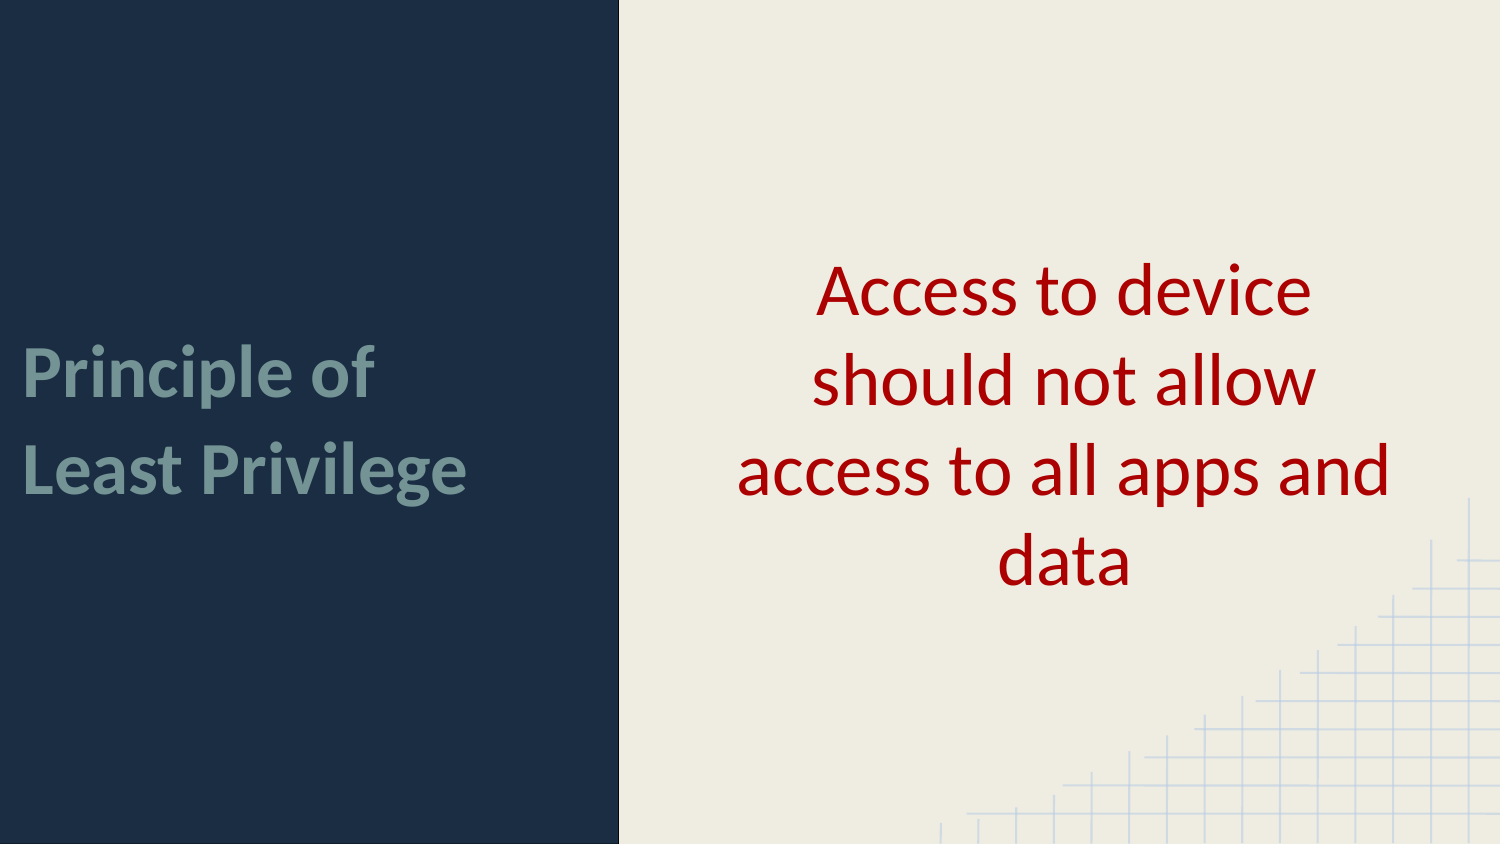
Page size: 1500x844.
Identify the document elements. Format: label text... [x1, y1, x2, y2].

list Principle of Least Privilege [0, 0, 619, 844]
text_box Access to device should not allow access to all apps and data [720, 234, 1409, 610]
